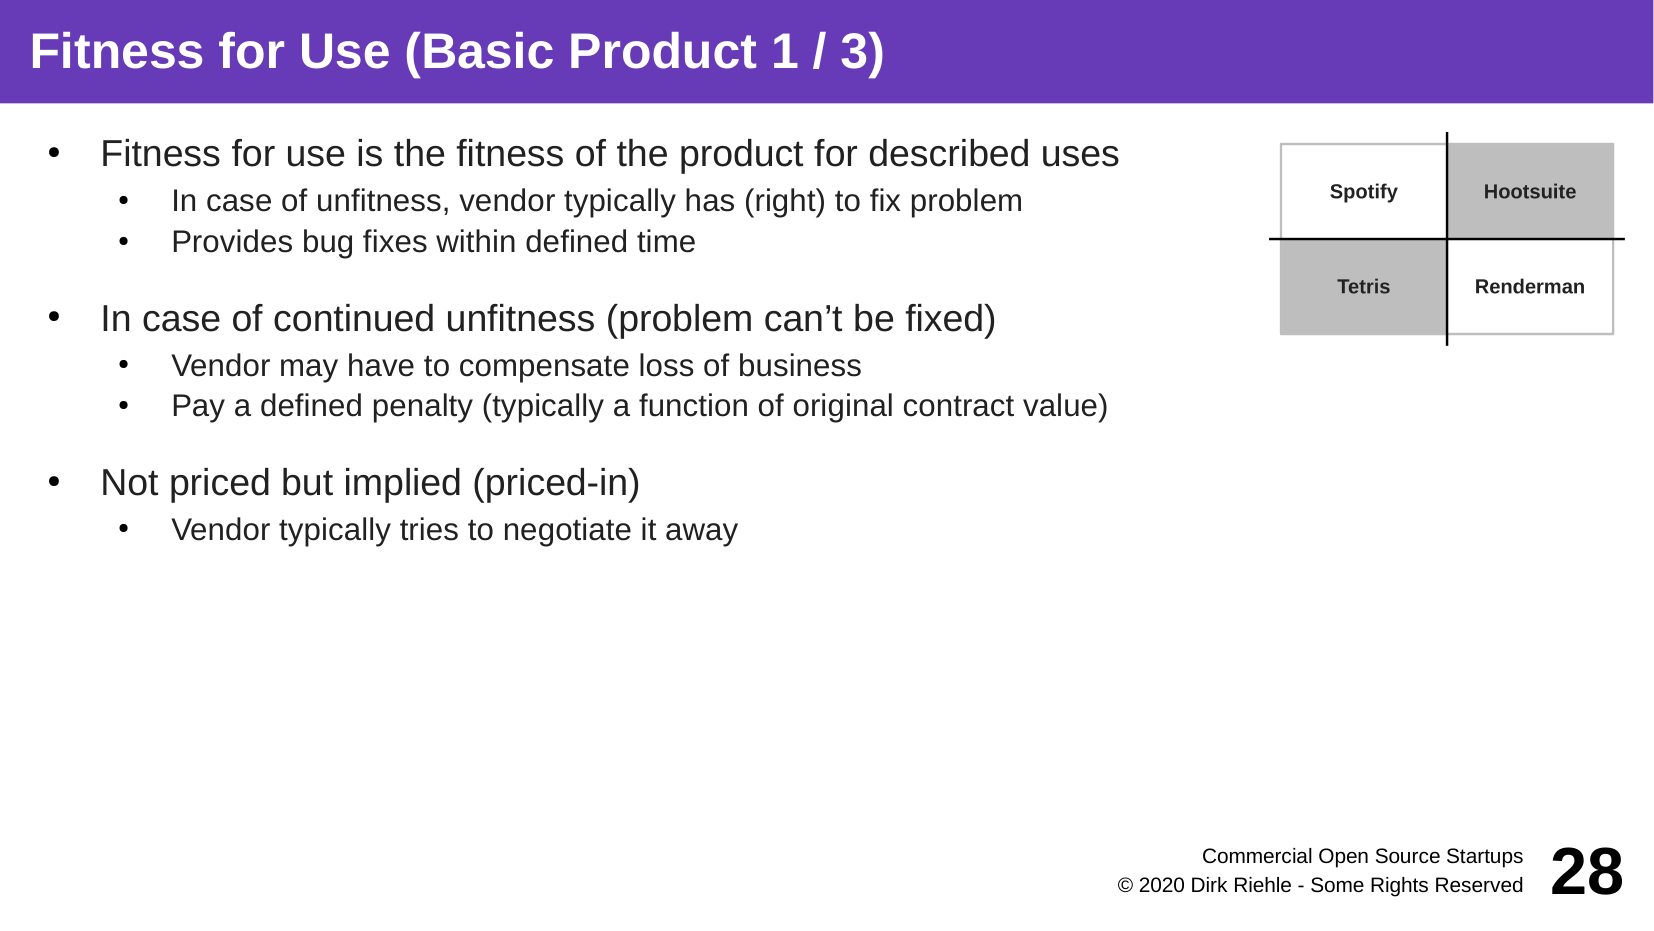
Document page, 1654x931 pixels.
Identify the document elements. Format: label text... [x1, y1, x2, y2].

list Fitness for use is the fitness of the product for described uses In case of unfitness, vendor typically has (right) to fix problem Provides bug fixes within defined time In case of continued unfitness (problem can’t be fixed) Vendor may have to compensate loss of business Pay a defined penalty (typically a function of original contract value) Not priced but implied (priced-in) Vendor typically tries to negotiate it away [29, 132, 1625, 813]
picture [1269, 132, 1625, 346]
title Fitness for Use (Basic Product 1 / 3) [0, 0, 1654, 104]
